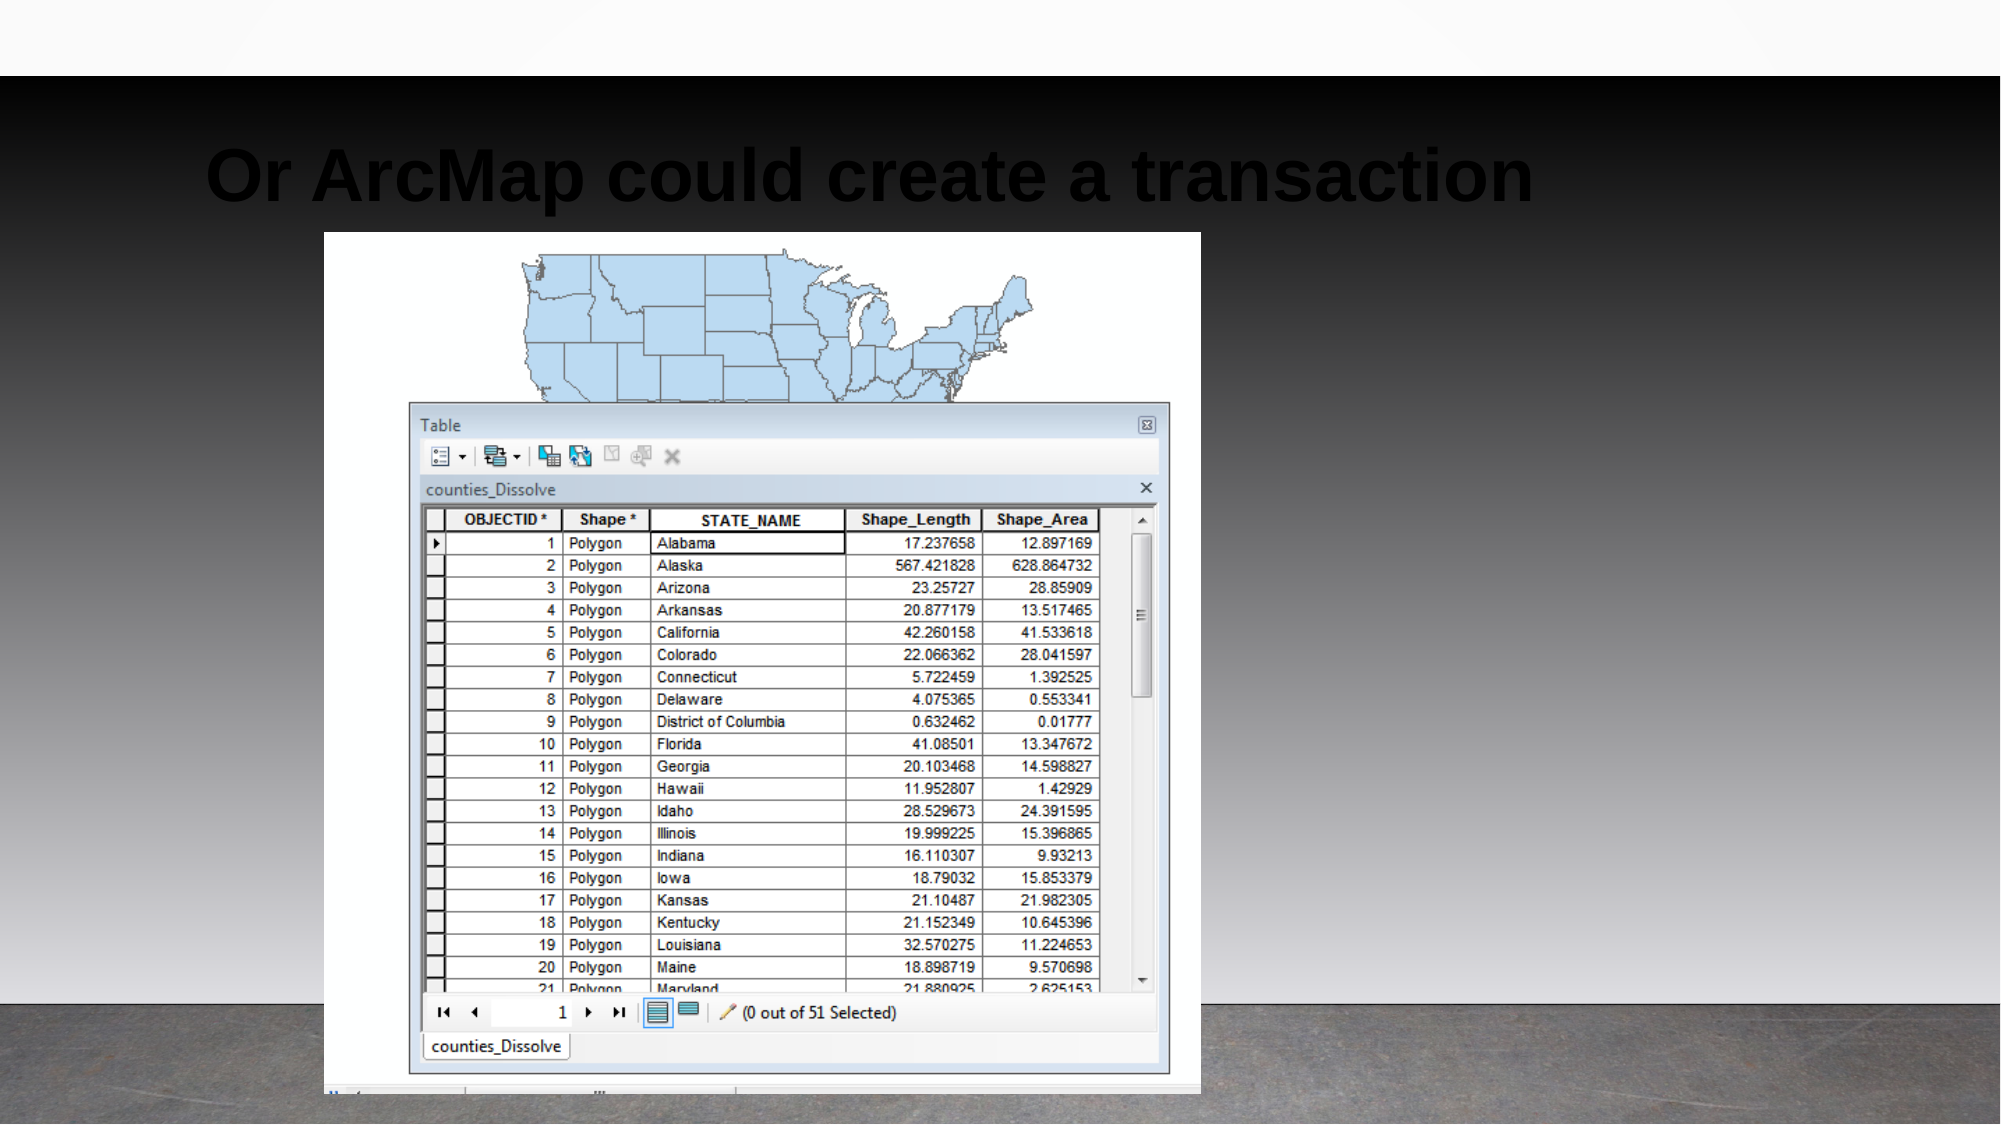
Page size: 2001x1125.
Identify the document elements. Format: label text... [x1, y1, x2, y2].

picture [324, 232, 1201, 1094]
title Or ArcMap could create a transaction [190, 45, 1676, 233]
